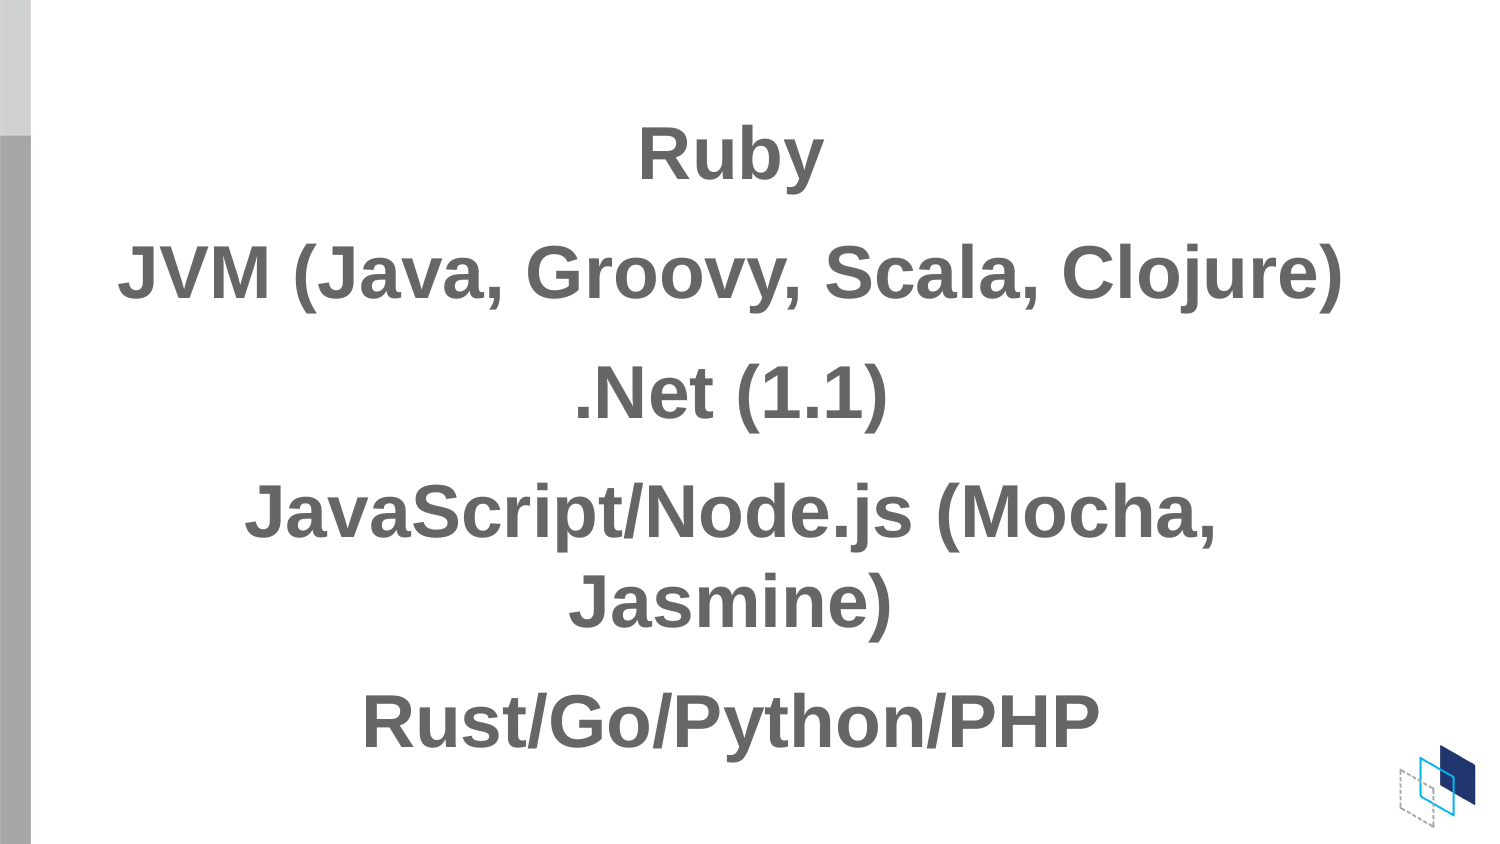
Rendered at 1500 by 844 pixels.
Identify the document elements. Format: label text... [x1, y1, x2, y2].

picture [1388, 738, 1486, 836]
list Ruby JVM (Java, Groovy, Scala, Clojure) .Net (1.1) JavaScript/Node.js (Mocha, Jasmine) Rust/Go/Python/PHP [75, 127, 1389, 739]
picture [0, 0, 37, 844]
